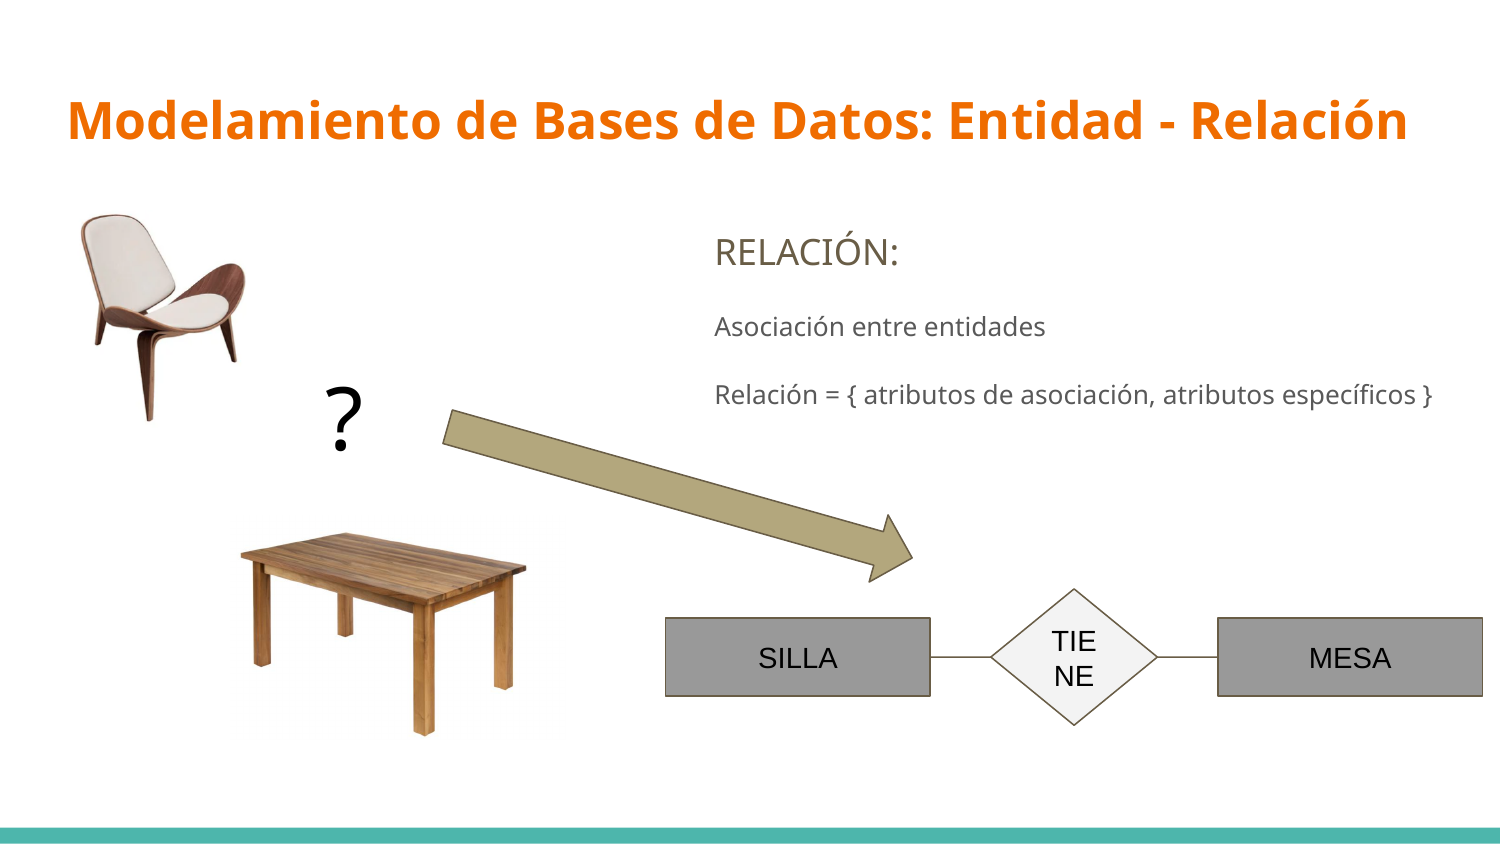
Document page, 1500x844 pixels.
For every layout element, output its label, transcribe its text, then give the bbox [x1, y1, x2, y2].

picture [51, 210, 272, 435]
picture [230, 515, 566, 740]
list RELACIÓN: Asociación entre entidades Relación = { atributos de asociación, atributos específicos } [699, 207, 1449, 435]
title Modelamiento de Bases de Datos: Entidad - Relación [51, 72, 1449, 189]
text_box MESA [1218, 618, 1483, 696]
text_box ? [310, 347, 426, 483]
text_box [442, 409, 913, 583]
text_box TIENE [991, 588, 1157, 726]
text_box SILLA [665, 618, 931, 696]
